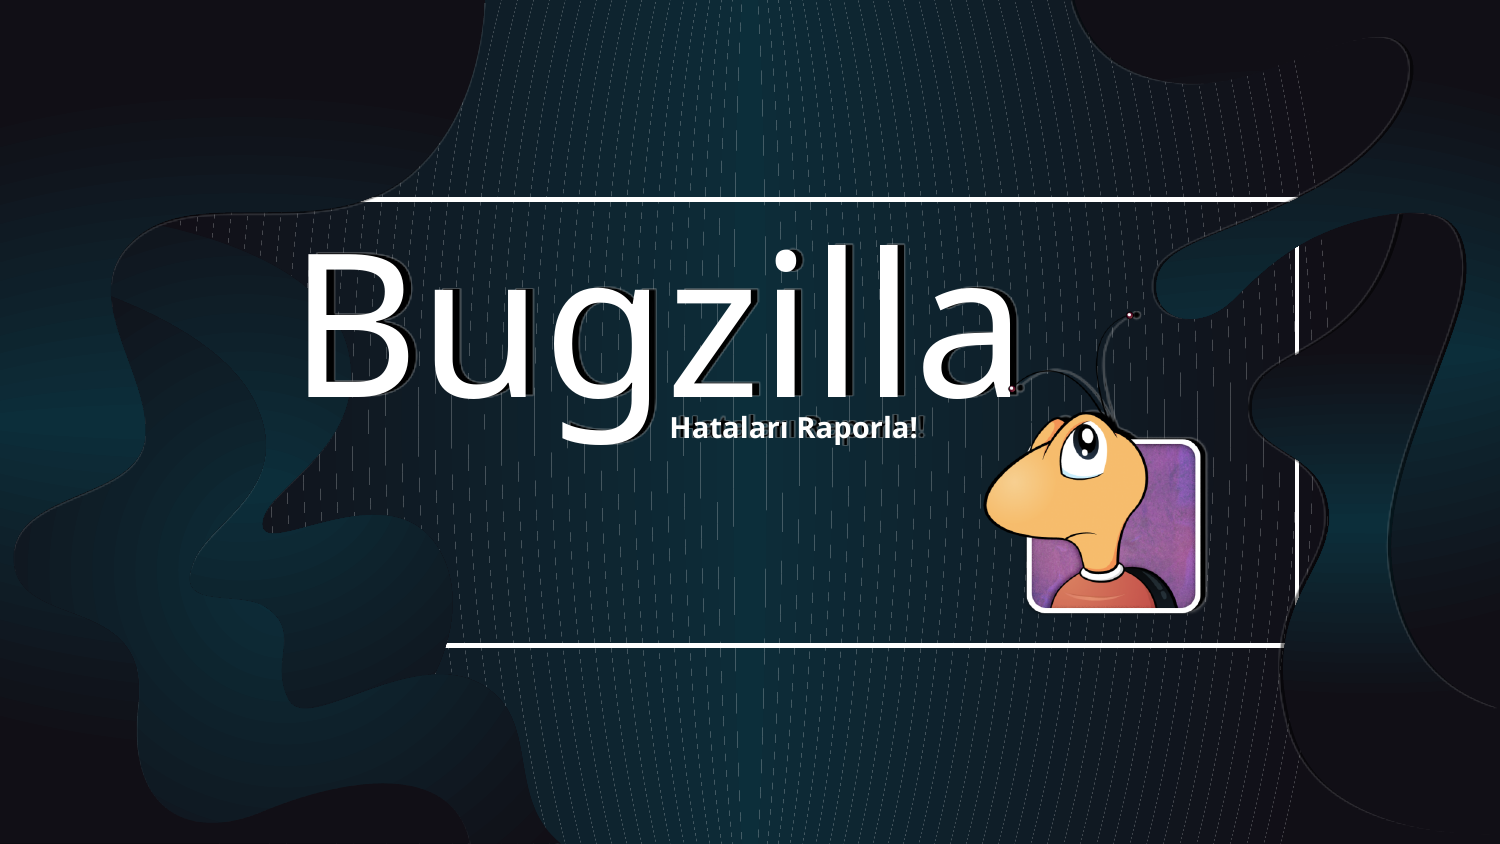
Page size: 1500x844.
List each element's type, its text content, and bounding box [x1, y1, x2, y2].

title Bugzilla [114, 242, 1203, 446]
subtitle Hataları Raporla! [553, 413, 983, 477]
picture [983, 311, 1203, 616]
